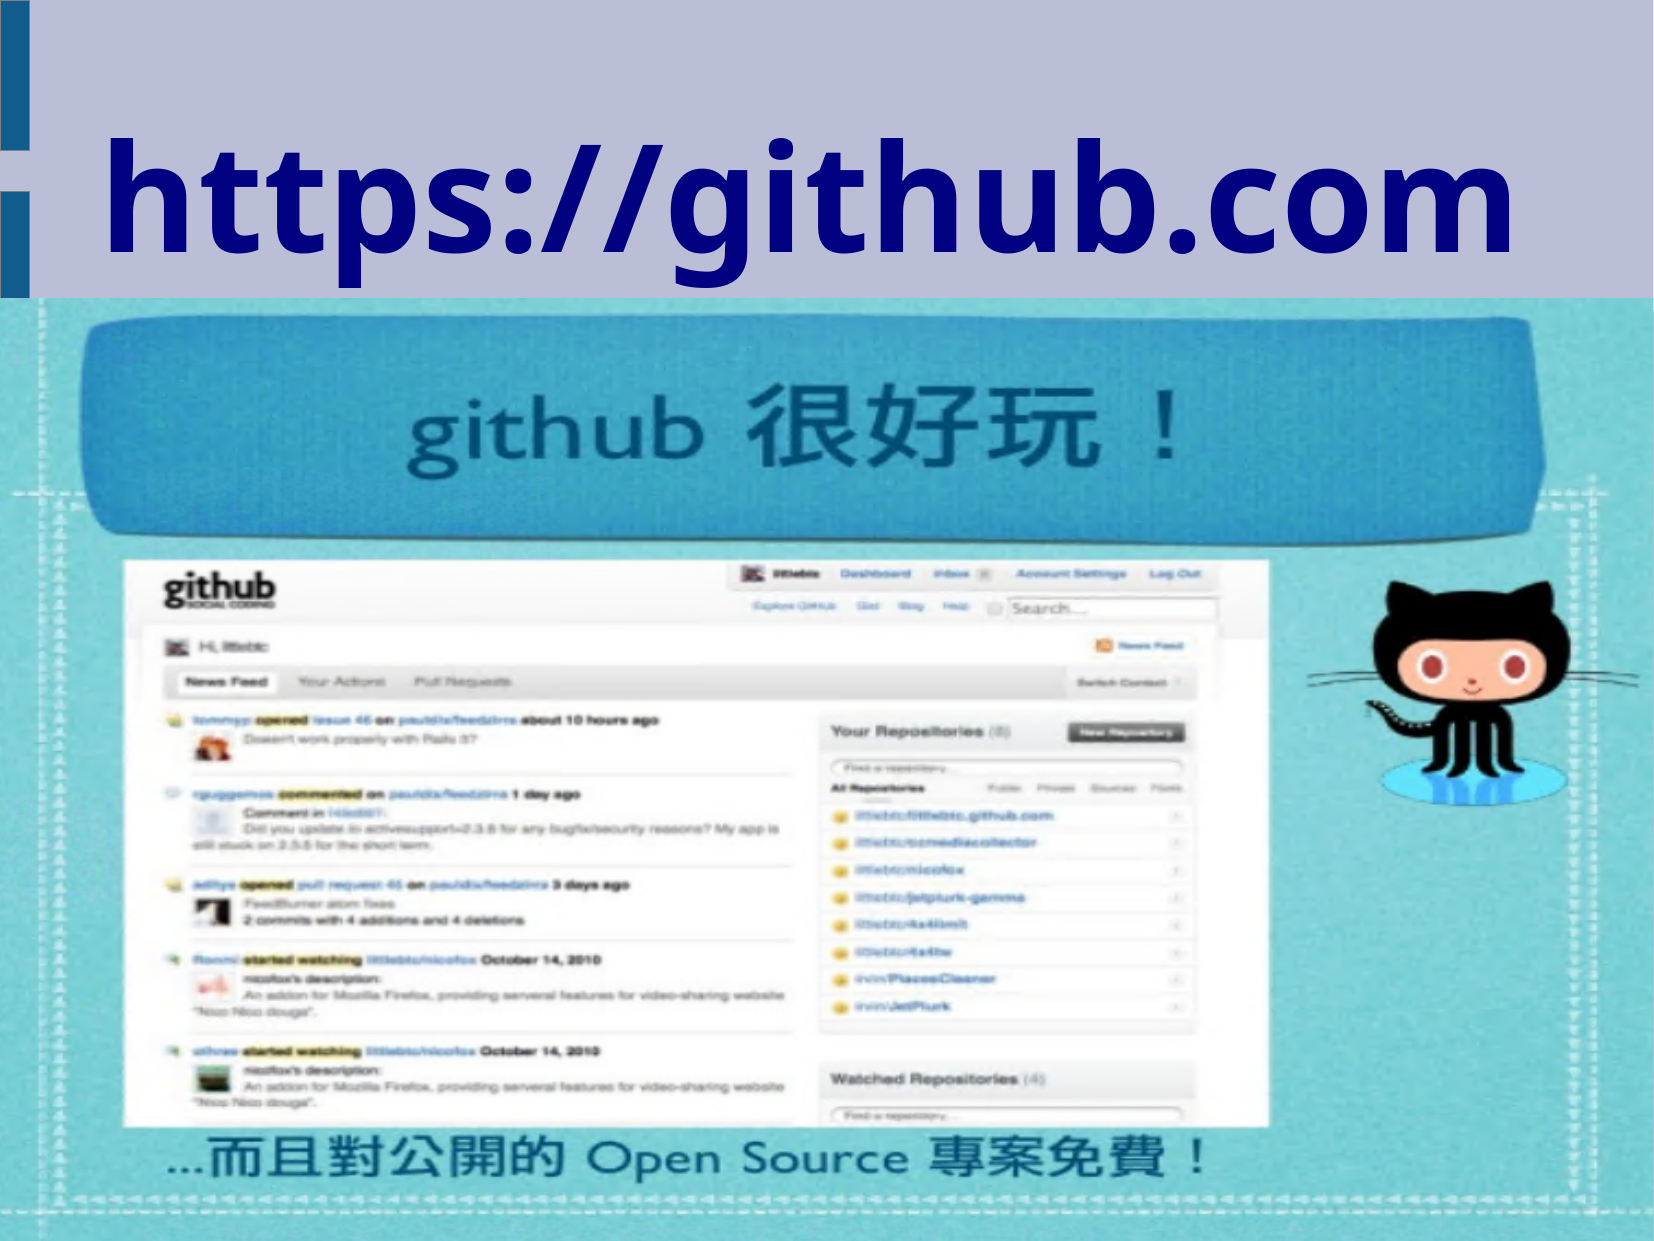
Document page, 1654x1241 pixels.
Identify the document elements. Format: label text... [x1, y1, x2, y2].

title https://github.com [38, 14, 1583, 298]
picture [0, 298, 1654, 1241]
